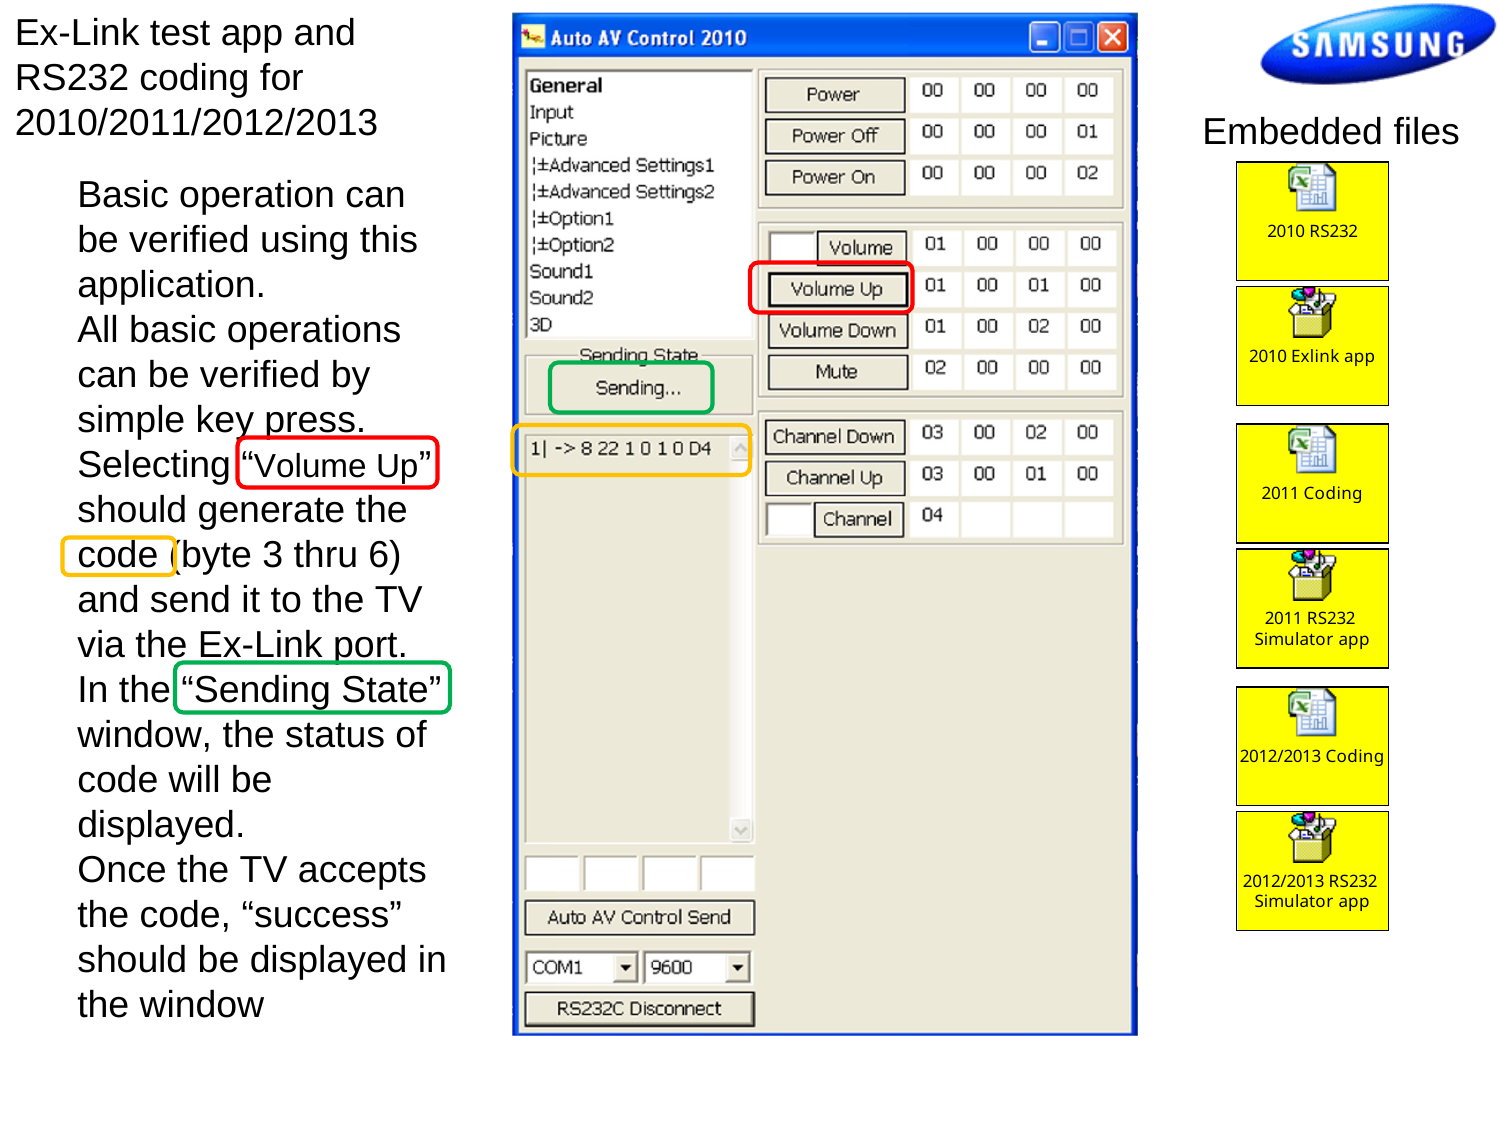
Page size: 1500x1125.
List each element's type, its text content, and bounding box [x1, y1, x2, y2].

picture [1256, 0, 1500, 88]
text_box Embedded files [1187, 99, 1488, 161]
chart [1237, 162, 1388, 280]
picture [515, 428, 747, 472]
chart [1237, 425, 1388, 543]
chart [1237, 287, 1388, 405]
text_box Basic operation can be verified using this application. All basic operations can be verified by simple key press. Selecting “Volume Up” should generate the code (byte 3 thru 6) and send it to the TV via the Ex-Link port. In the “Sending State” window, the status of code will be displayed. Once the TV accepts the code, “success” should be displayed in the window [62, 162, 463, 1078]
chart [1237, 812, 1388, 930]
text_box Ex-Link test app and RS232 coding for 2010/2011/2012/2013 [0, 0, 488, 151]
picture [512, 12, 1138, 1036]
chart [1237, 549, 1388, 668]
chart [1237, 687, 1388, 805]
